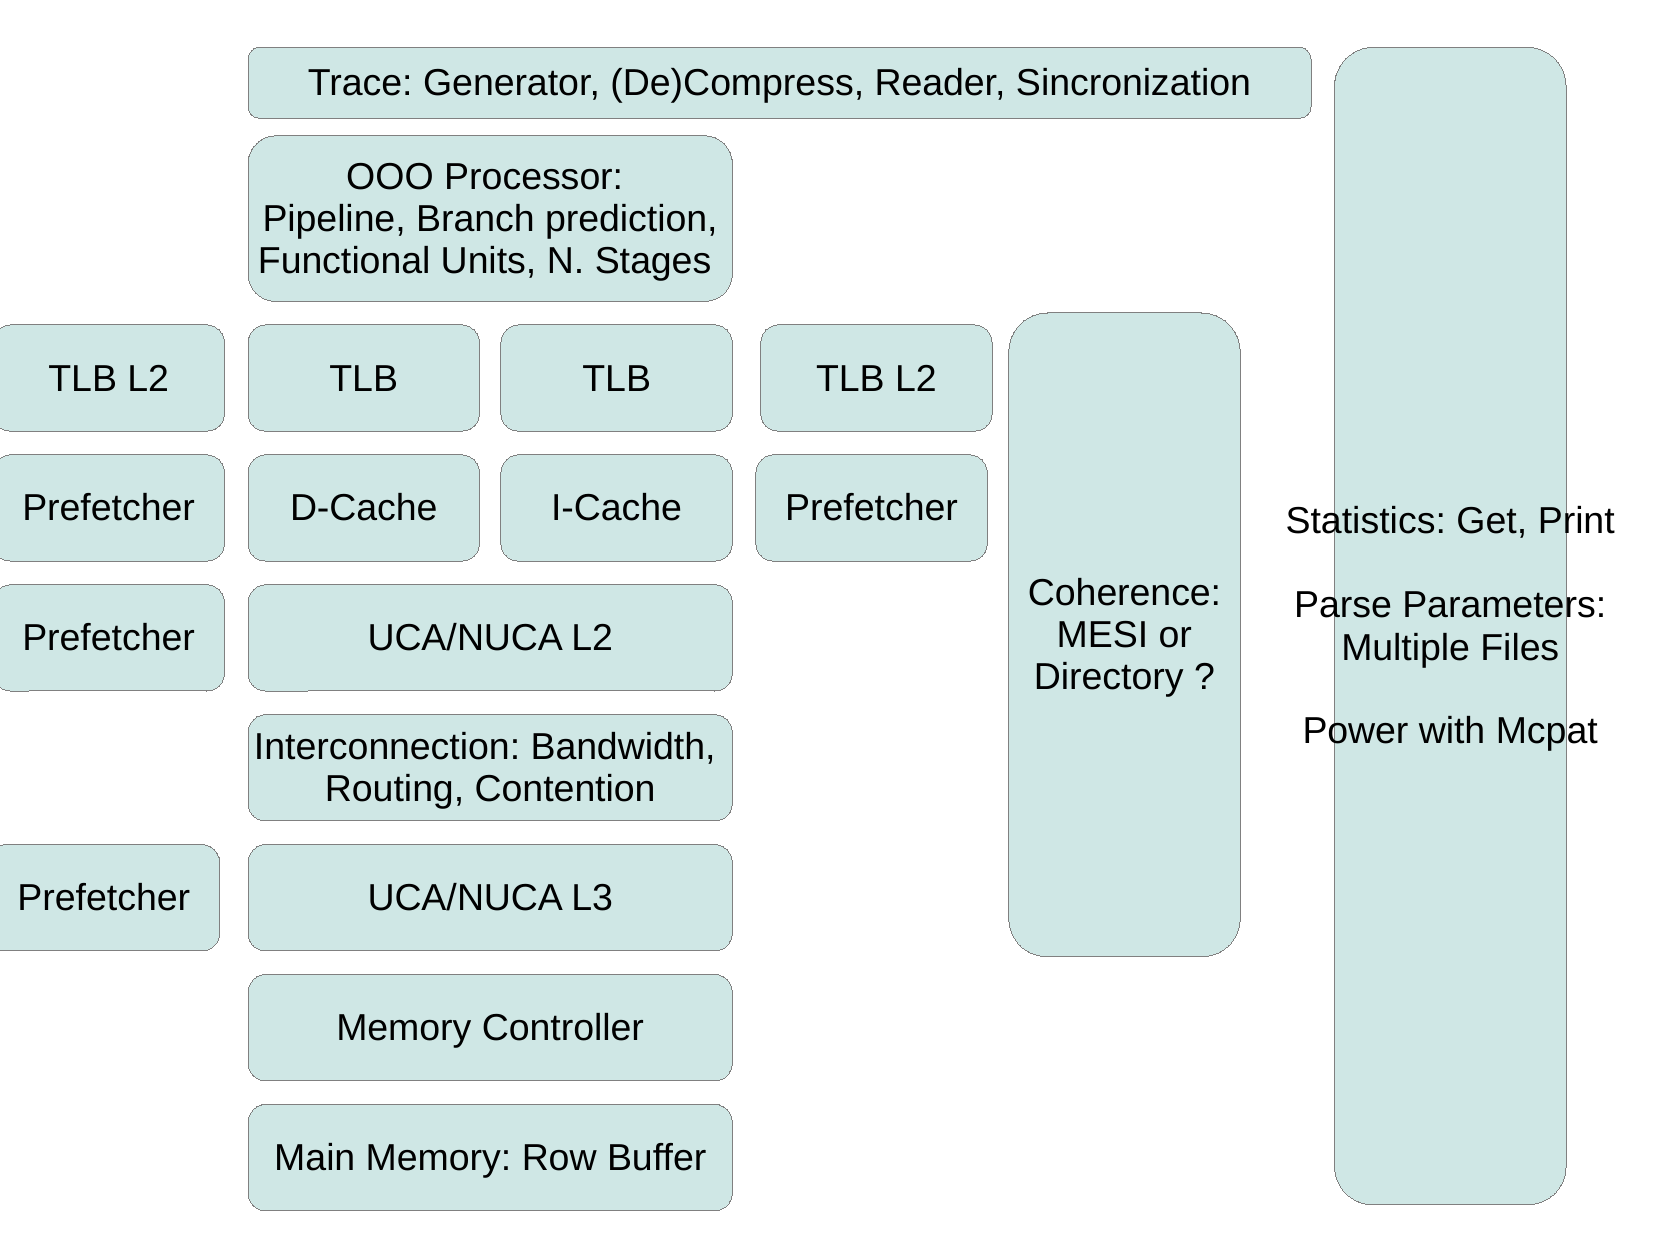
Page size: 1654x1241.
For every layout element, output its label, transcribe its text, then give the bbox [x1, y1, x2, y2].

text_box Main Memory: Row Buffer [248, 1104, 733, 1211]
text_box Interconnection: Bandwidth, Routing, Contention [248, 714, 733, 821]
text_box Trace: Generator, (De)Compress, Reader, Sincronization [248, 47, 1312, 119]
text_box Statistics: Get, Print Parse Parameters: Multiple Files Power with Mcpat [1334, 47, 1567, 1205]
text_box OOO Processor: Pipeline, Branch prediction, Functional Units, N. Stages [248, 135, 733, 302]
text_box I-Cache [500, 454, 733, 562]
text_box Coherence: MESI or Directory ? [1008, 312, 1241, 957]
text_box TLB L2 [0, 324, 225, 432]
text_box UCA/NUCA L3 [248, 844, 733, 951]
text_box Prefetcher [0, 844, 220, 951]
text_box TLB [248, 324, 480, 432]
text_box UCA/NUCA L2 [248, 584, 733, 692]
text_box Prefetcher [755, 454, 988, 562]
text_box Prefetcher [0, 454, 225, 562]
text_box TLB L2 [760, 324, 993, 432]
text_box Memory Controller [248, 974, 733, 1081]
text_box Prefetcher [0, 584, 225, 692]
text_box TLB [500, 324, 733, 432]
text_box D-Cache [248, 454, 480, 562]
